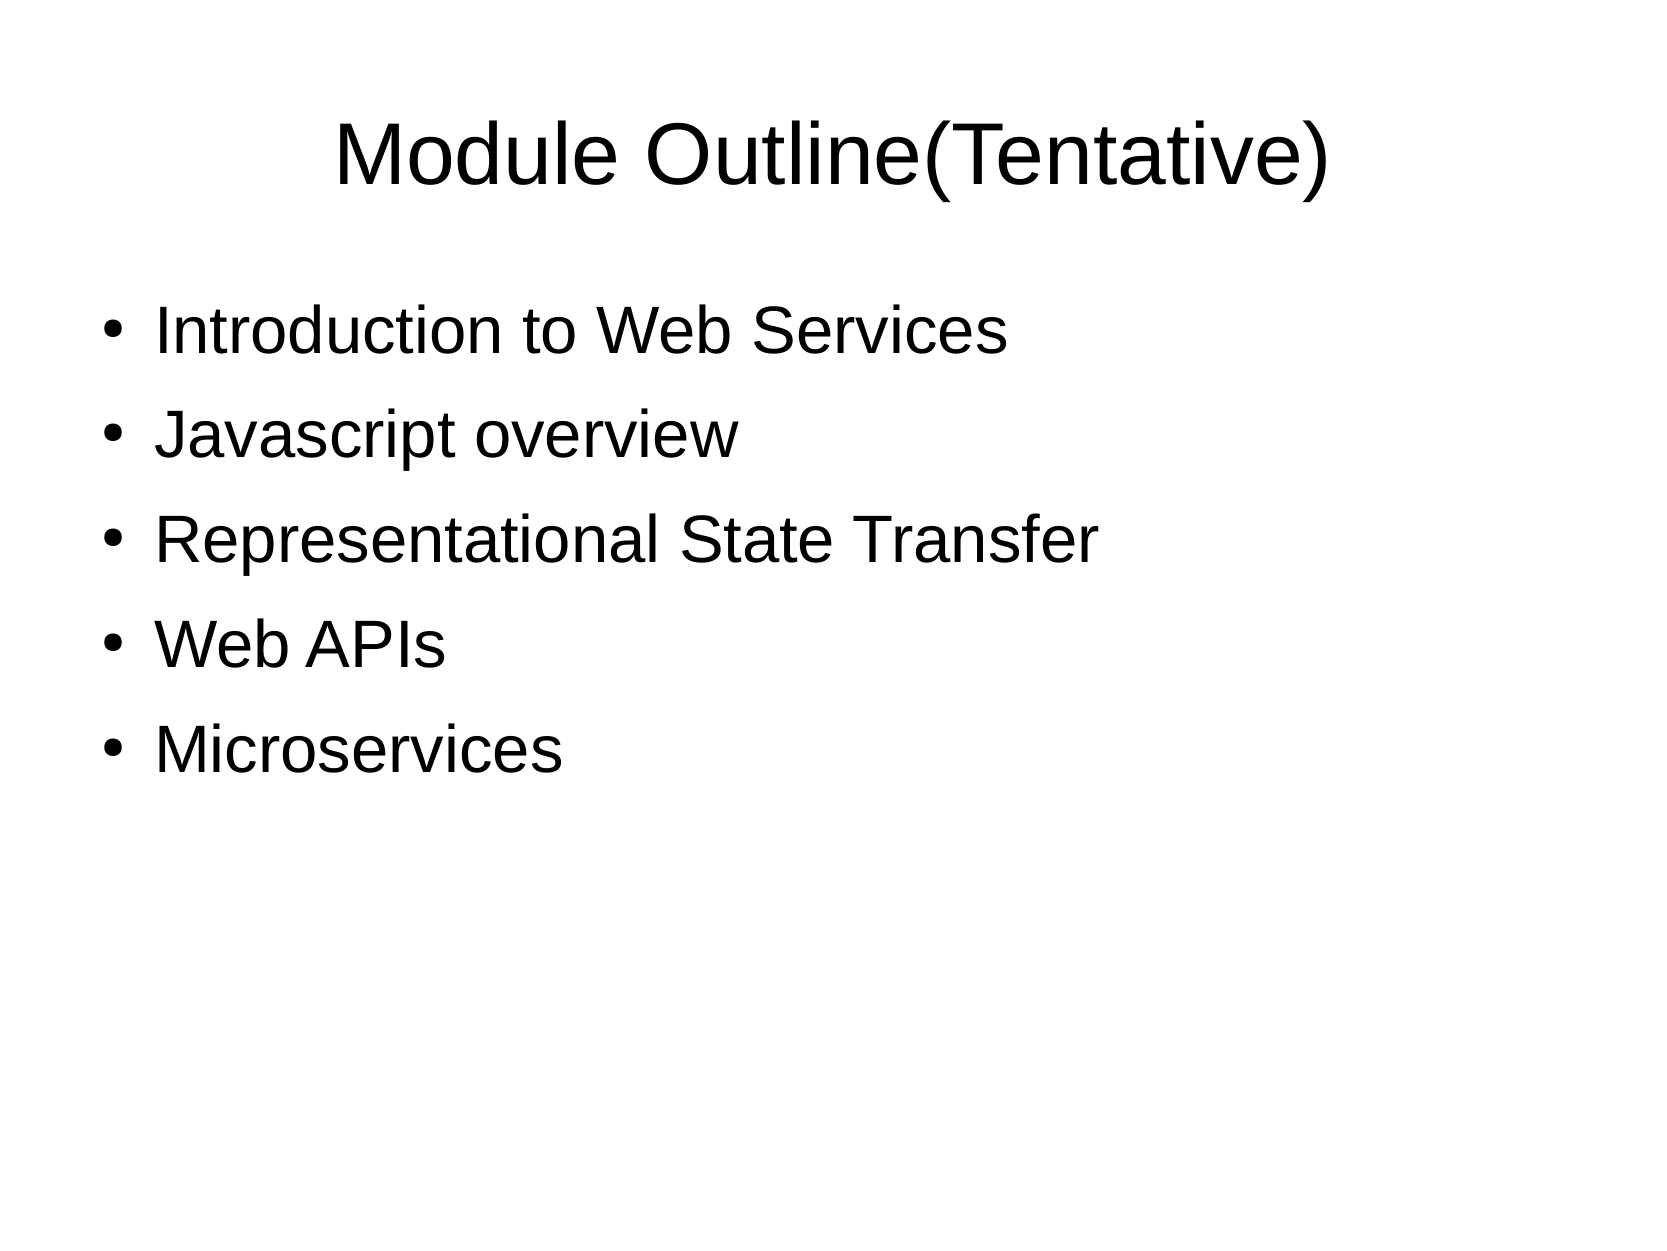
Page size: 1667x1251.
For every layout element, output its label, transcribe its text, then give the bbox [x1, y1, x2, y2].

list Introduction to Web Services Javascript overview Representational State Transfer Web APIs Microservices [83, 292, 1584, 1018]
title Module Outline(Tentative) [83, 49, 1584, 259]
